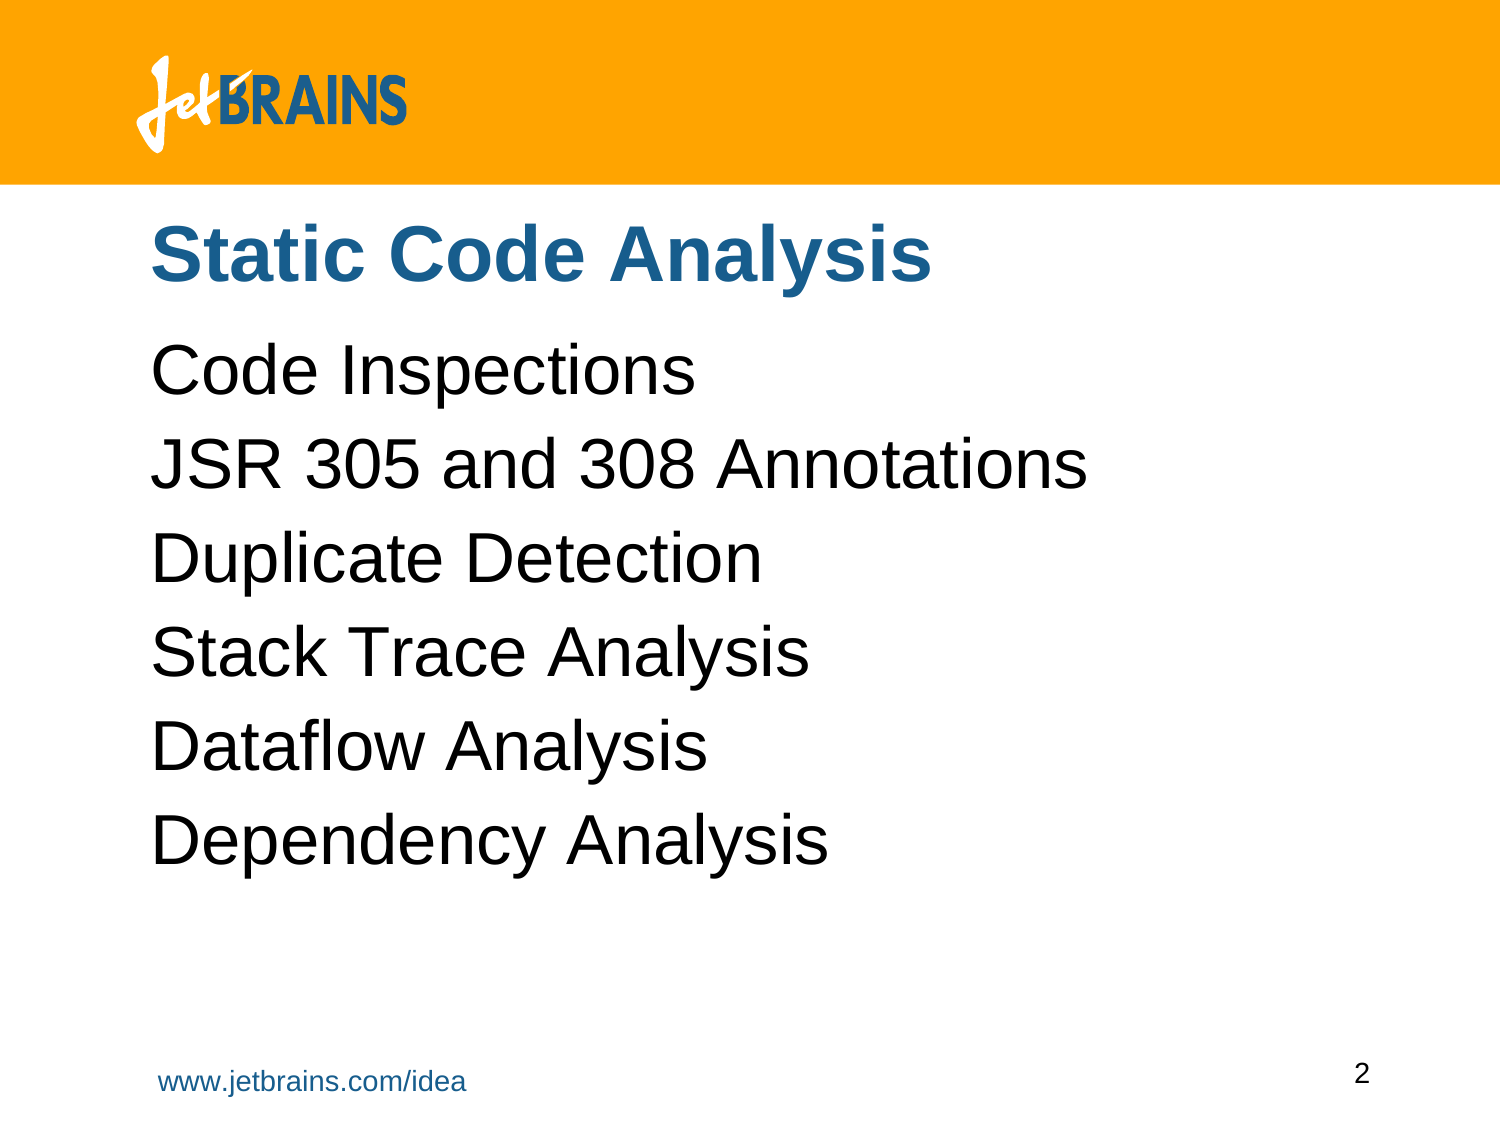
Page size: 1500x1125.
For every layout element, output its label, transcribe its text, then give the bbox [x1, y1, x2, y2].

title Static Code Analysis [135, 194, 1377, 305]
list Code Inspections JSR 305 and 308 Annotations Duplicate Detection Stack Trace Analysis Dataflow Analysis Dependency Analysis [135, 326, 1377, 1050]
